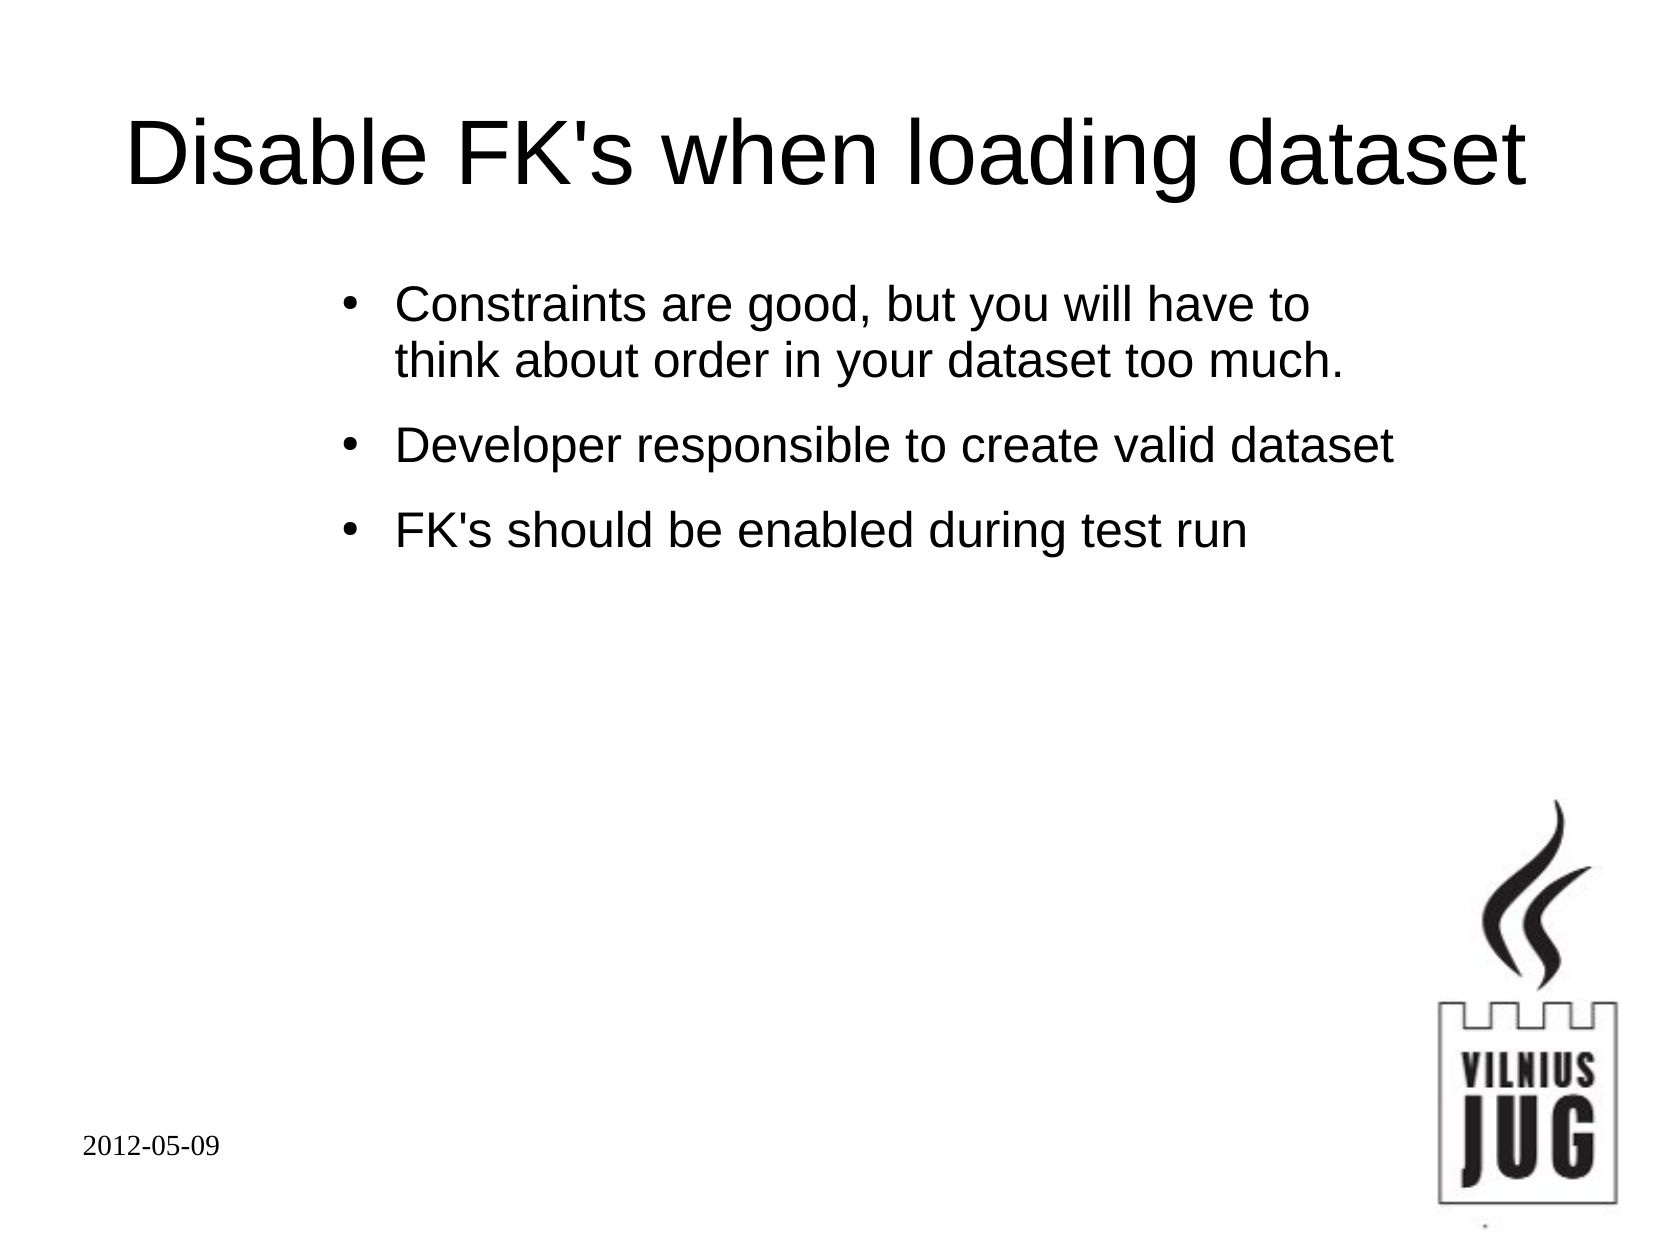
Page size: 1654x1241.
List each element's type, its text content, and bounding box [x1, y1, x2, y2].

title Disable FK's when loading dataset [82, 49, 1571, 257]
list Constraints are good, but you will have to think about order in your dataset too much. Developer responsible to create valid dataset FK's should be enabled during test run [323, 276, 1404, 1096]
picture [1403, 765, 1654, 1238]
